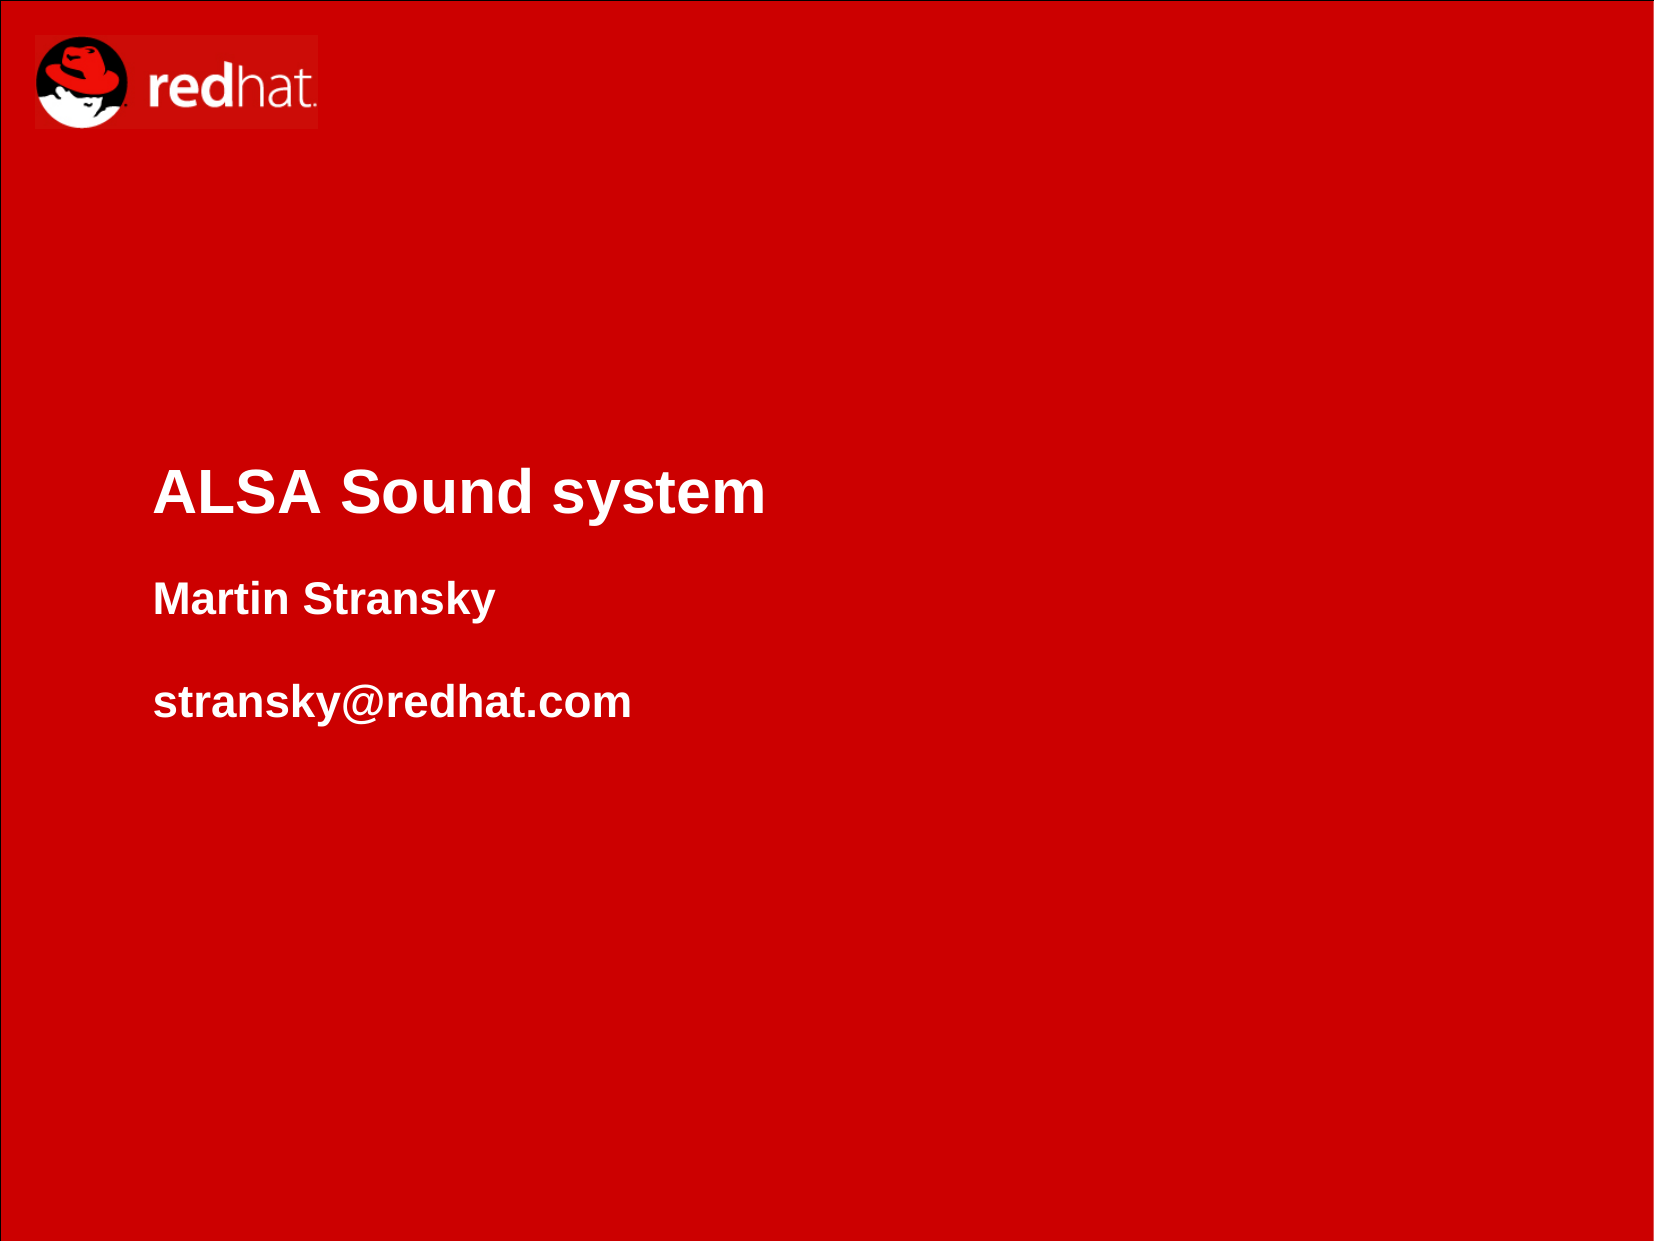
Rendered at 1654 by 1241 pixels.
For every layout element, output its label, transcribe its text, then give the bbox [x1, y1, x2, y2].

text_box [148, 640, 474, 825]
picture [35, 35, 318, 129]
text_box ALSA Sound system Martin Stransky stransky@redhat.com [152, 457, 1336, 908]
